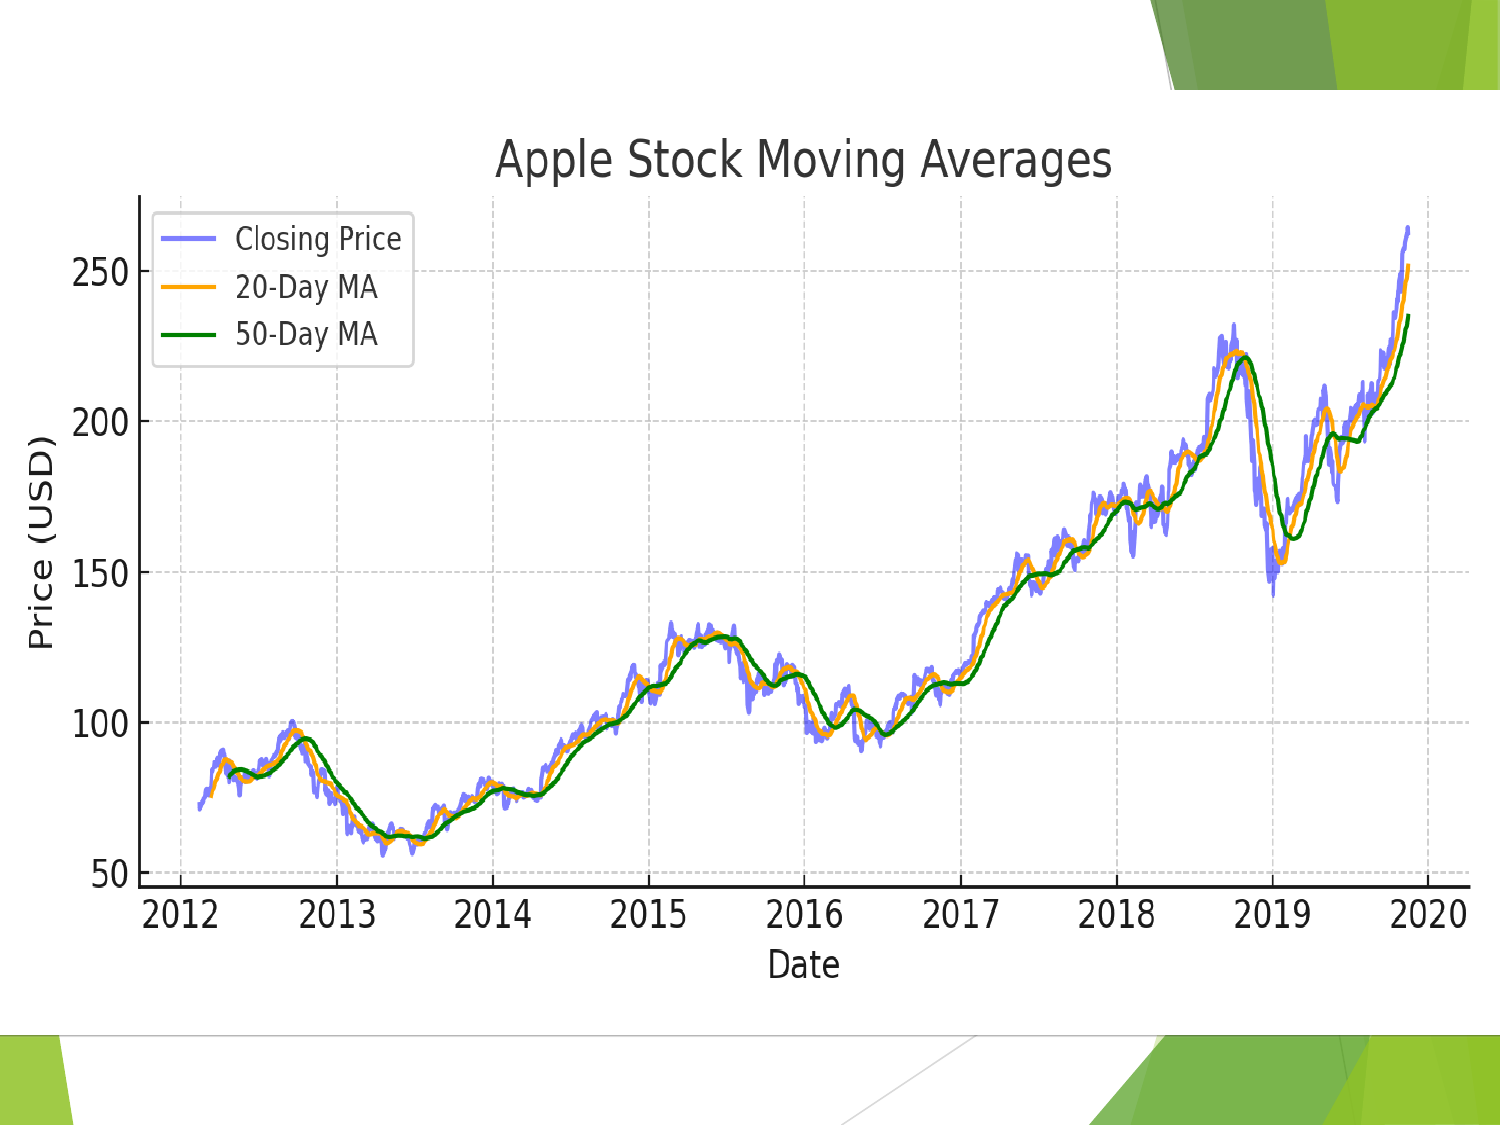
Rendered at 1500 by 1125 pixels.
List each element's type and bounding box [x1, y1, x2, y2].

picture [0, 104, 1500, 1021]
